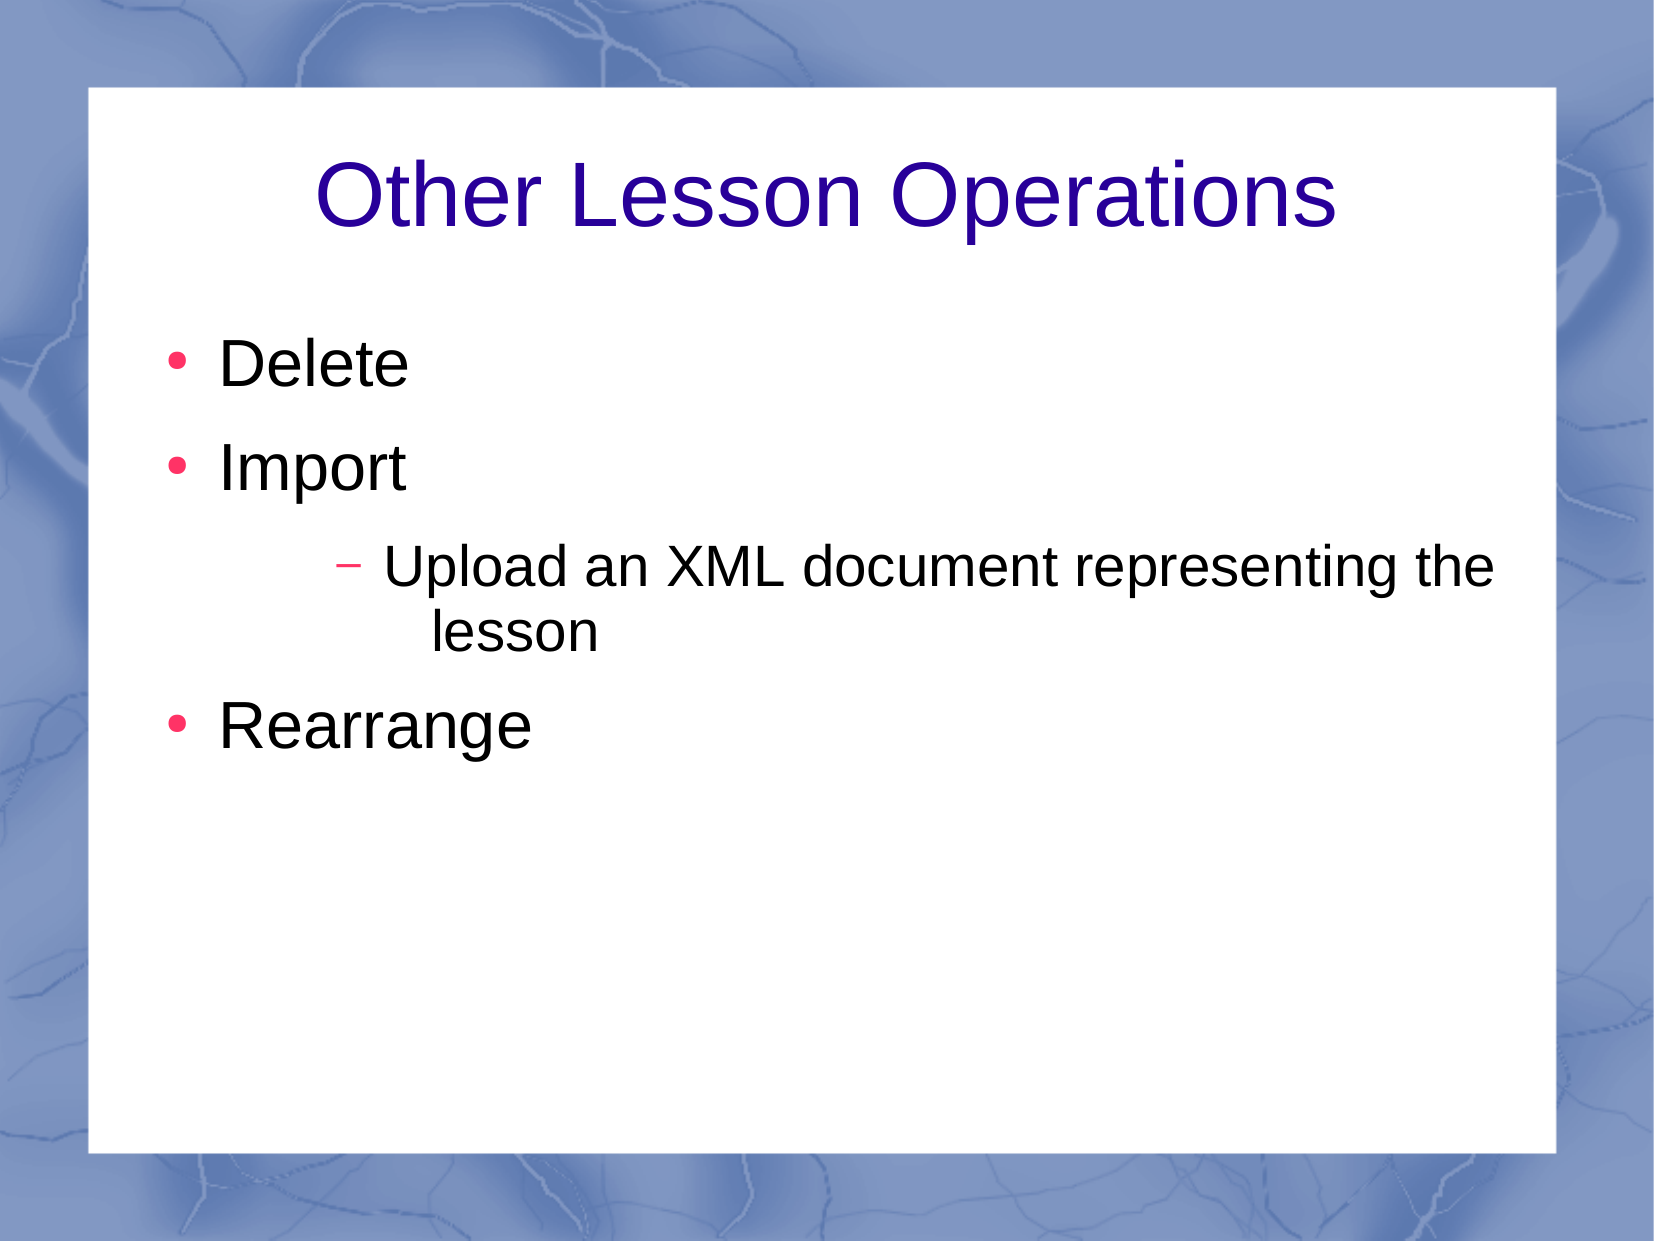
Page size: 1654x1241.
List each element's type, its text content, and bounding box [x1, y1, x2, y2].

picture [0, 0, 1654, 1241]
list Delete Import Upload an XML document representing the lesson Rearrange [147, 325, 1506, 1130]
title Other Lesson Operations [118, 90, 1536, 298]
